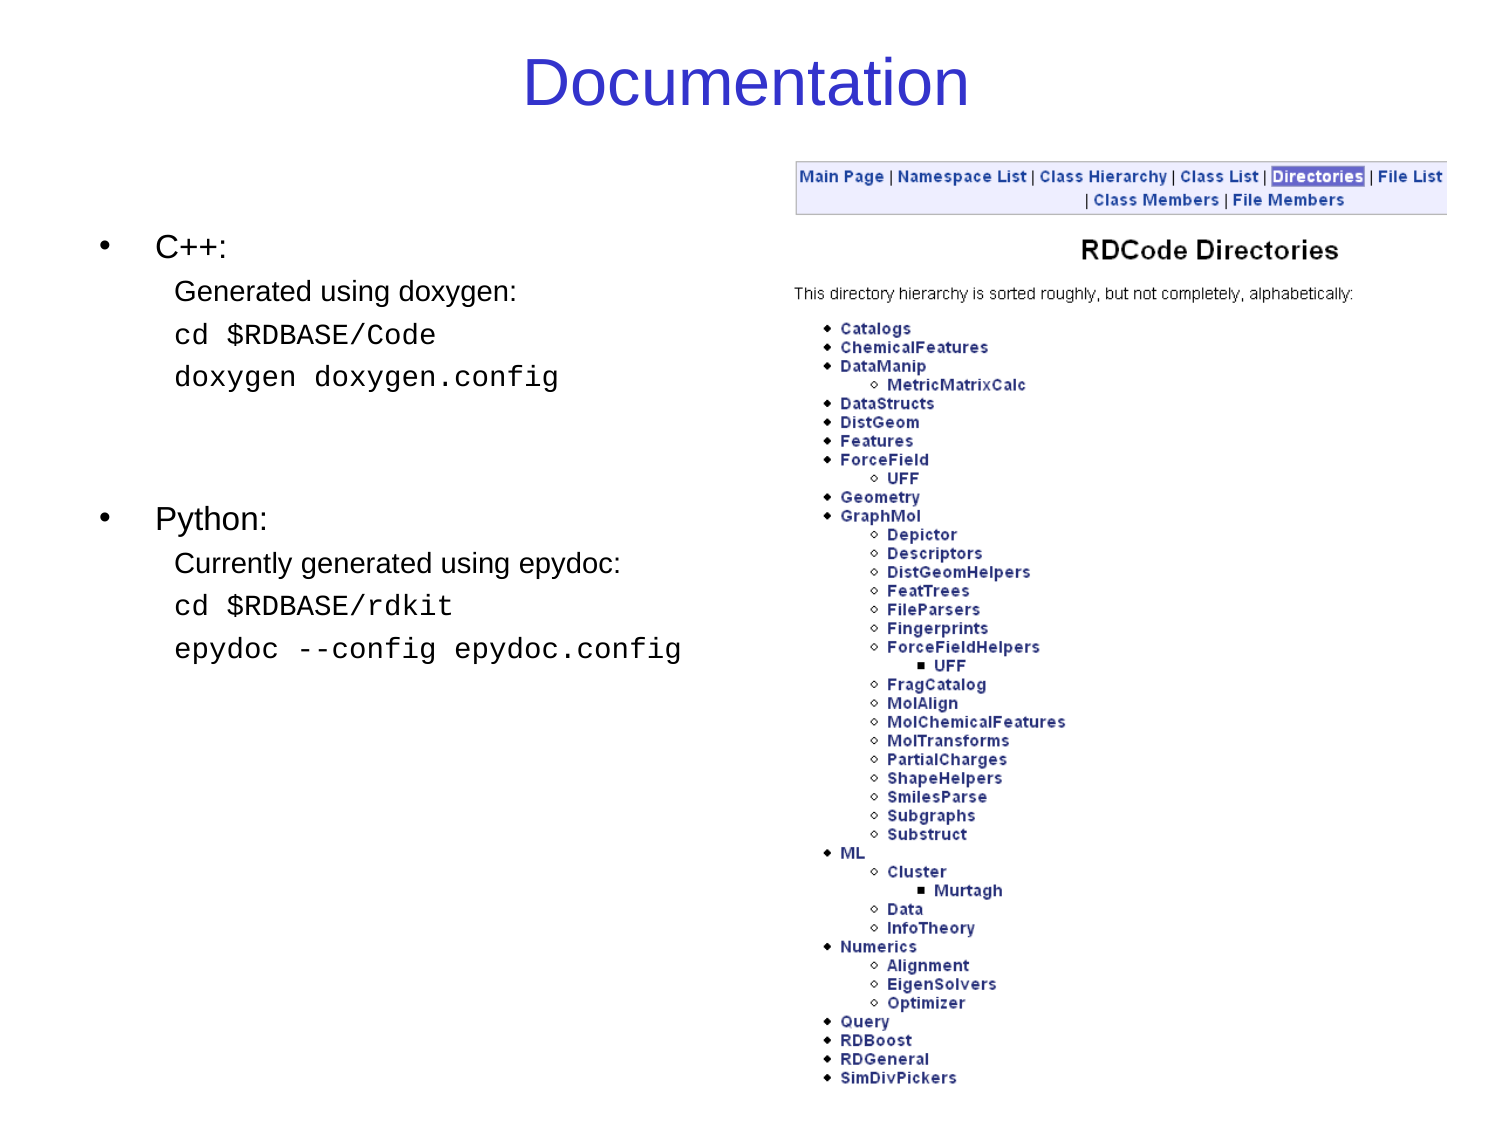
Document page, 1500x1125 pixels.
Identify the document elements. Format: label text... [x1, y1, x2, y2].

title Documentation [77, 14, 1416, 144]
list C++: Generated using doxygen: cd $RDBASE/Code doxygen doxygen.config Python: Currently generated using epydoc: cd $RDBASE/rdkit epydoc --config epydoc.config [84, 217, 743, 1065]
picture [770, 153, 1447, 1101]
